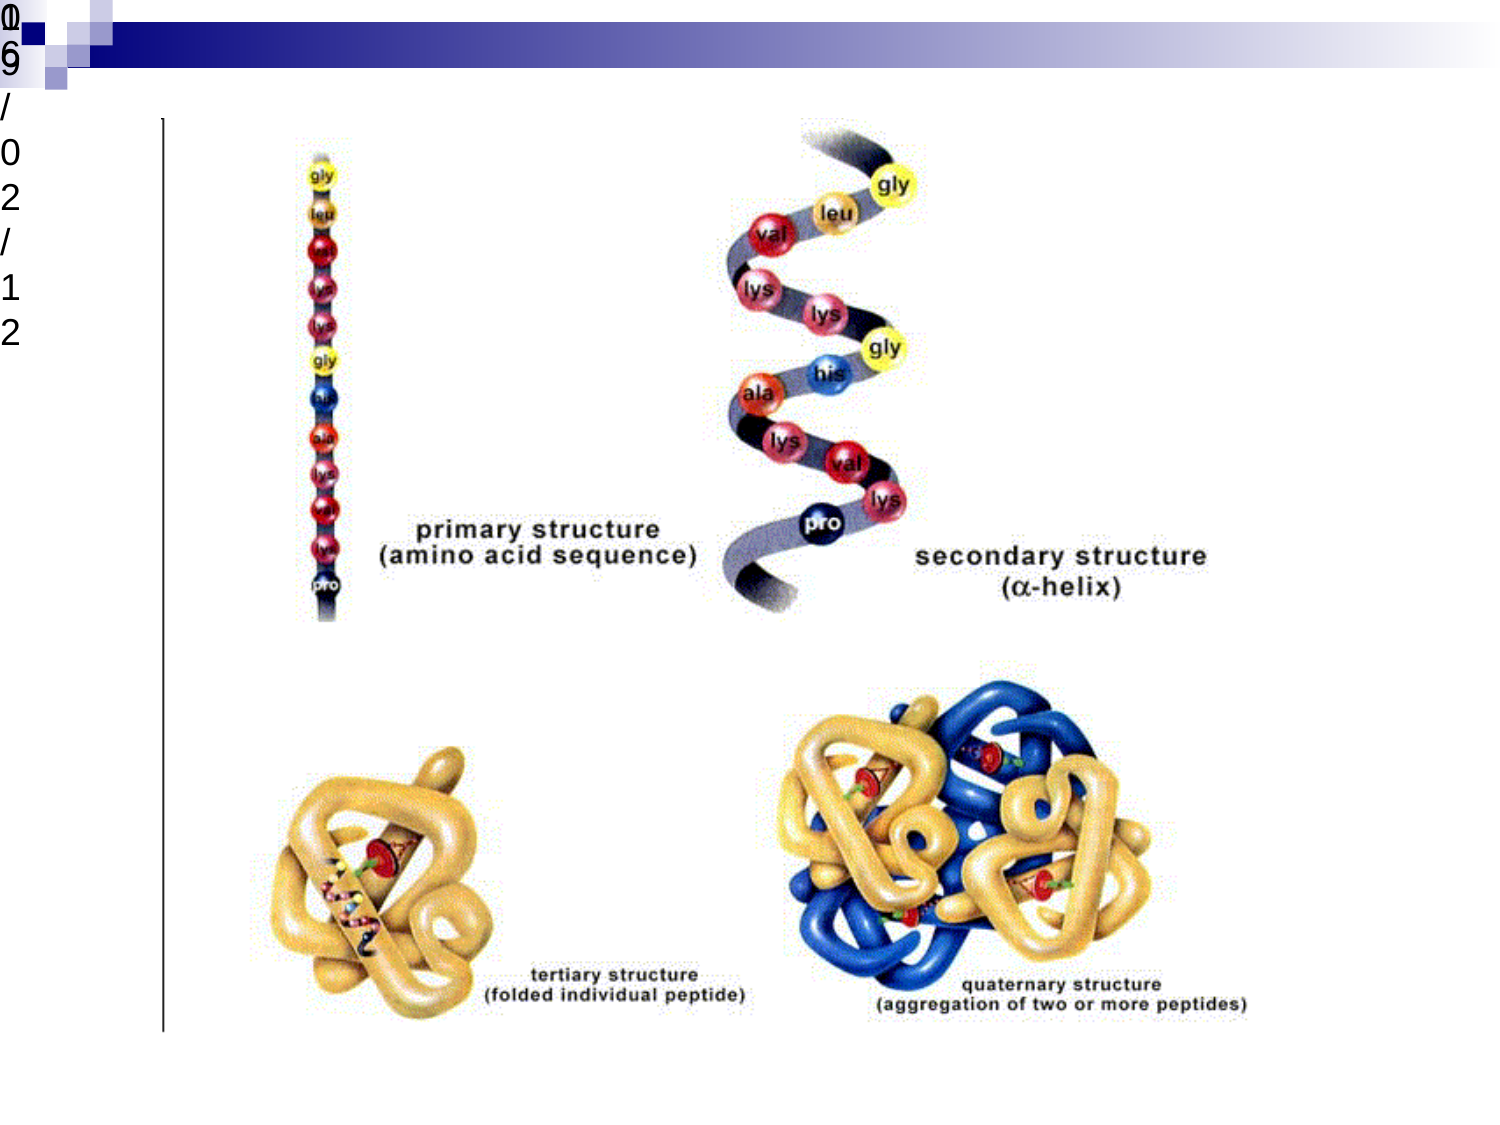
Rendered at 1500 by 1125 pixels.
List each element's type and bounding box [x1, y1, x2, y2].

picture [161, 118, 1300, 1034]
